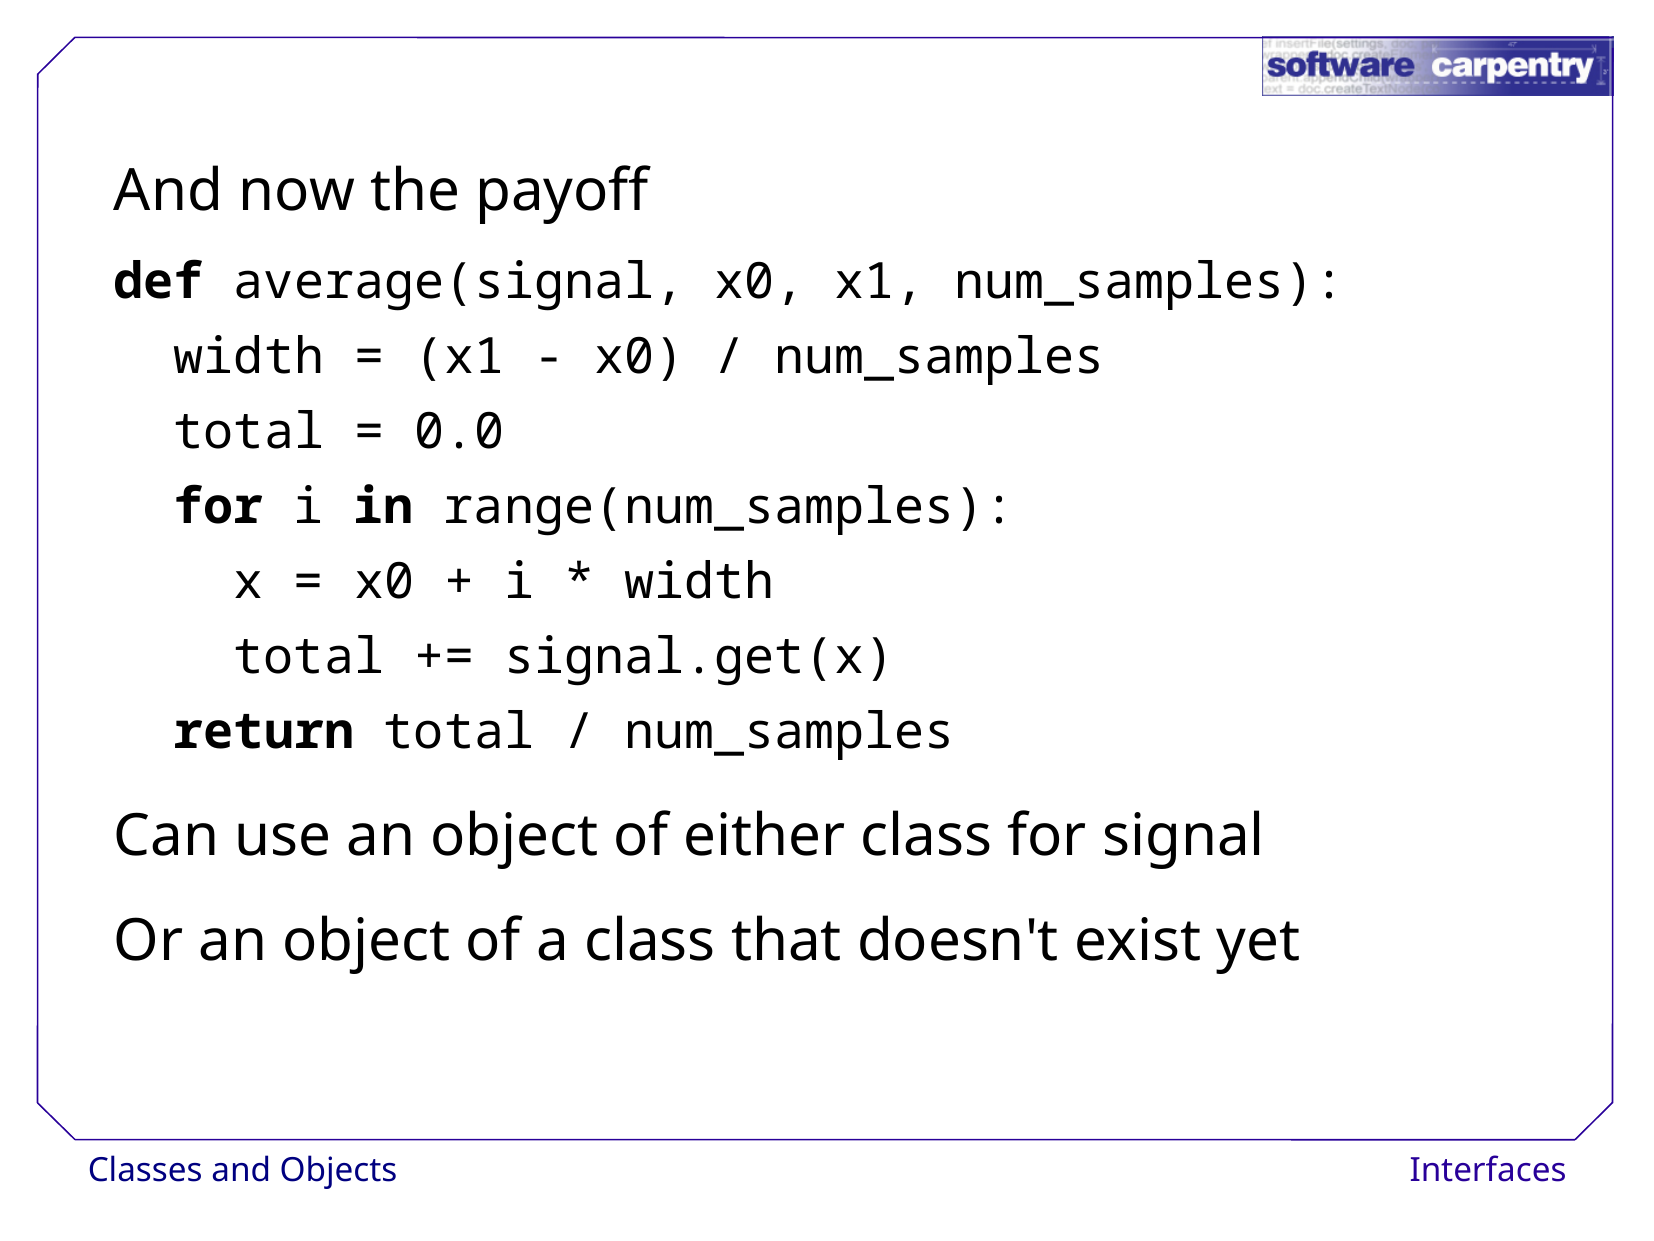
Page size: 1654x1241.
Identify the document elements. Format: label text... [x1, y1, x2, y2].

text_box Can use an object of either class for signal Or an object of a class that doesn't exist yet [99, 754, 1517, 981]
picture [1262, 36, 1614, 96]
text_box And now the payoff [99, 109, 1517, 225]
text_box def average(signal, x0, x1, num_samples): width = (x1 - x0) / num_samples total = 0.0 for i in range(num_samples): x = x0 + i * width total += signal.get(x) return total / num_samples [99, 225, 1517, 754]
